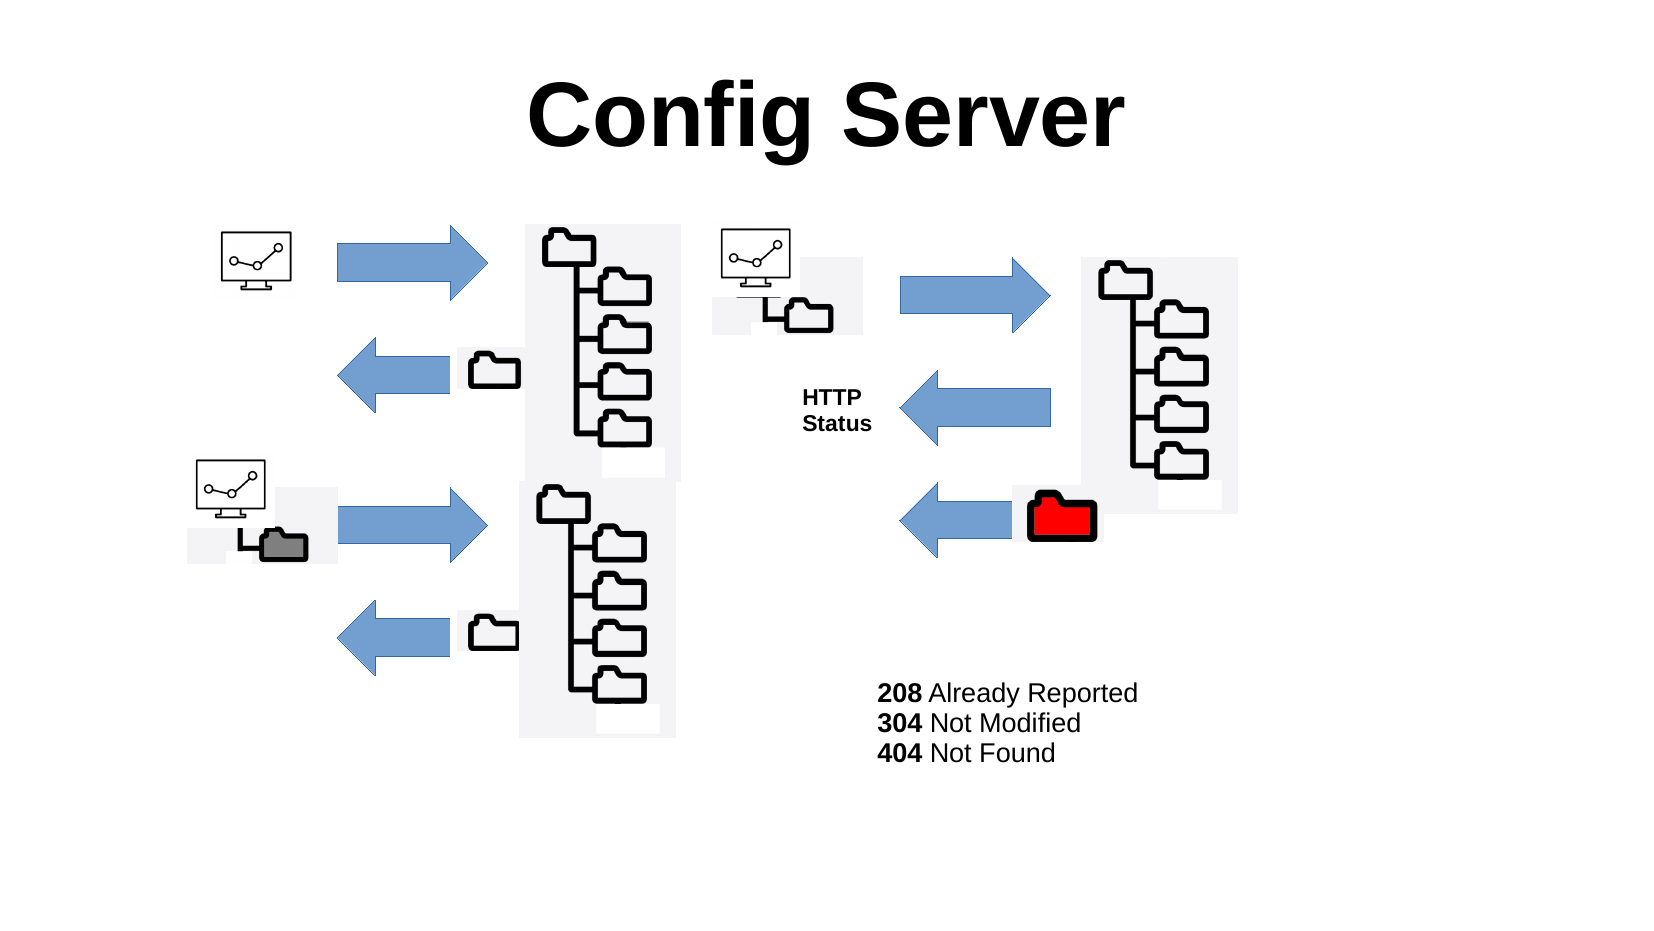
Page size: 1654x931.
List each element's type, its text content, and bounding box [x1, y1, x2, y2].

text_box [337, 225, 488, 301]
picture [1012, 257, 1238, 542]
picture [187, 452, 338, 564]
picture [212, 224, 301, 301]
text_box [899, 482, 1012, 558]
text_box HTTP Status [787, 377, 901, 446]
picture [457, 224, 681, 738]
title Config Server [82, 37, 1571, 193]
text_box [337, 337, 525, 413]
text_box [338, 487, 488, 563]
text_box [900, 257, 1051, 333]
picture [712, 221, 863, 335]
text_box 208 Already Reported 304 Not Modified 404 Not Found [862, 670, 1238, 776]
text_box [901, 370, 1051, 446]
text_box [337, 600, 519, 676]
